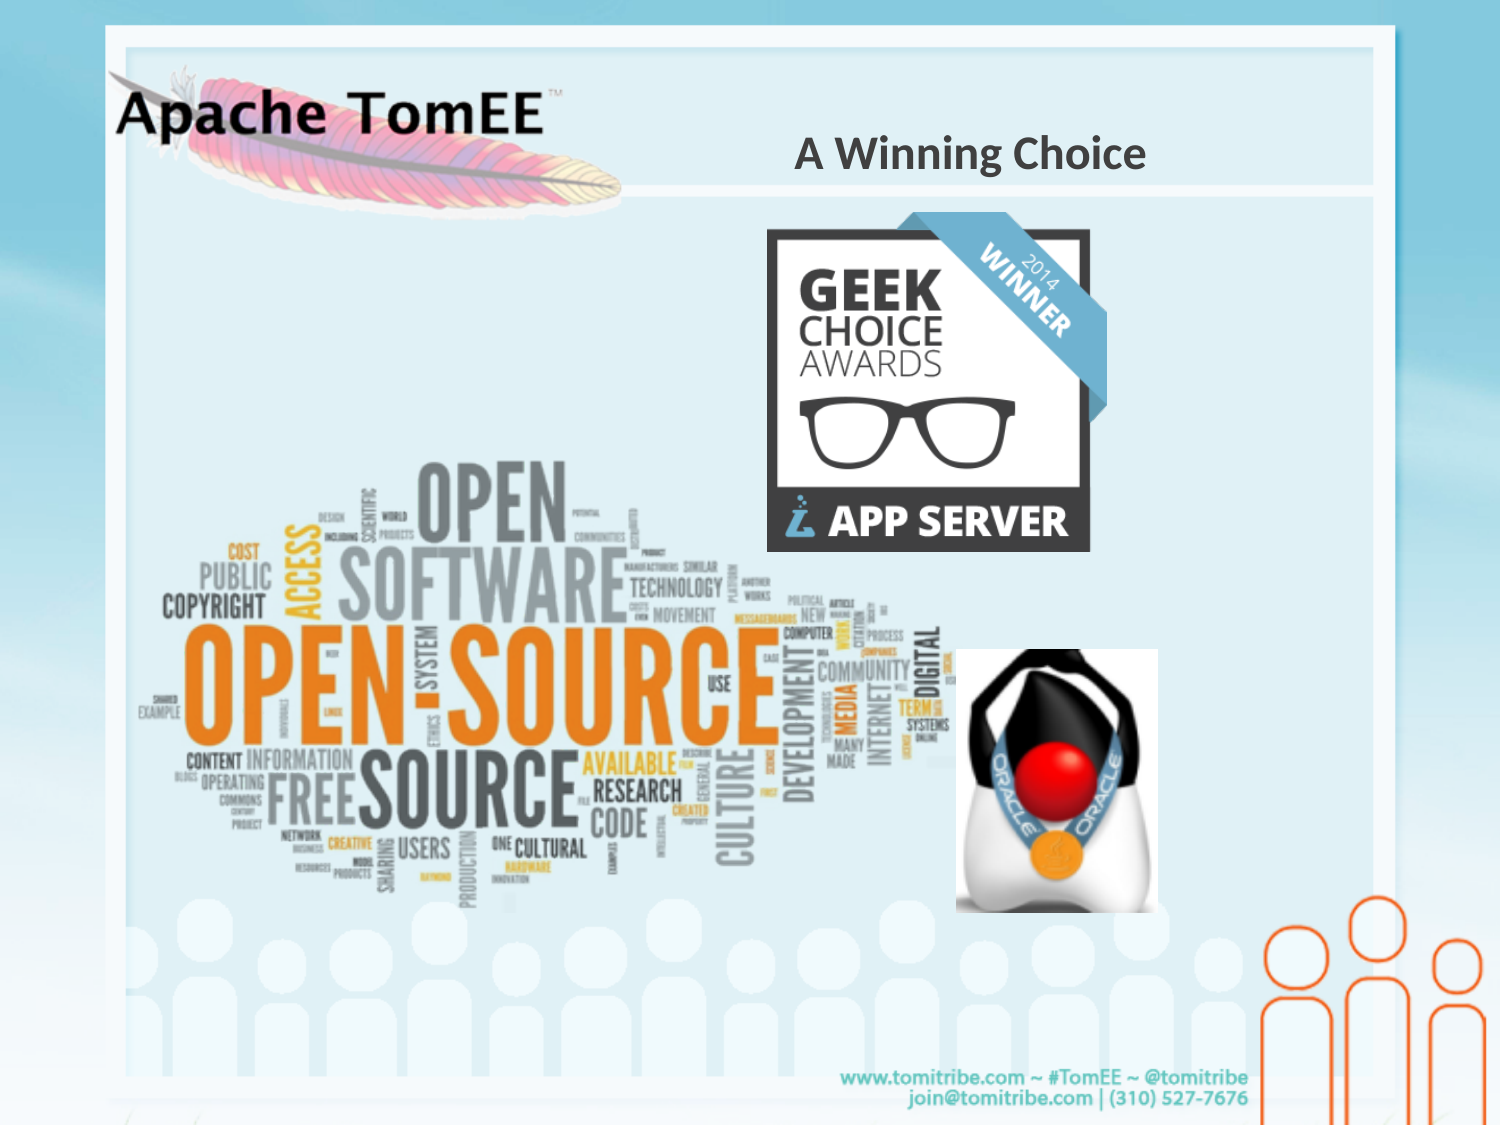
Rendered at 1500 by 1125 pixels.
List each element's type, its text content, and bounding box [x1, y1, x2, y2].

picture [0, 0, 1500, 1125]
title A Winning Choice [545, 59, 1396, 213]
